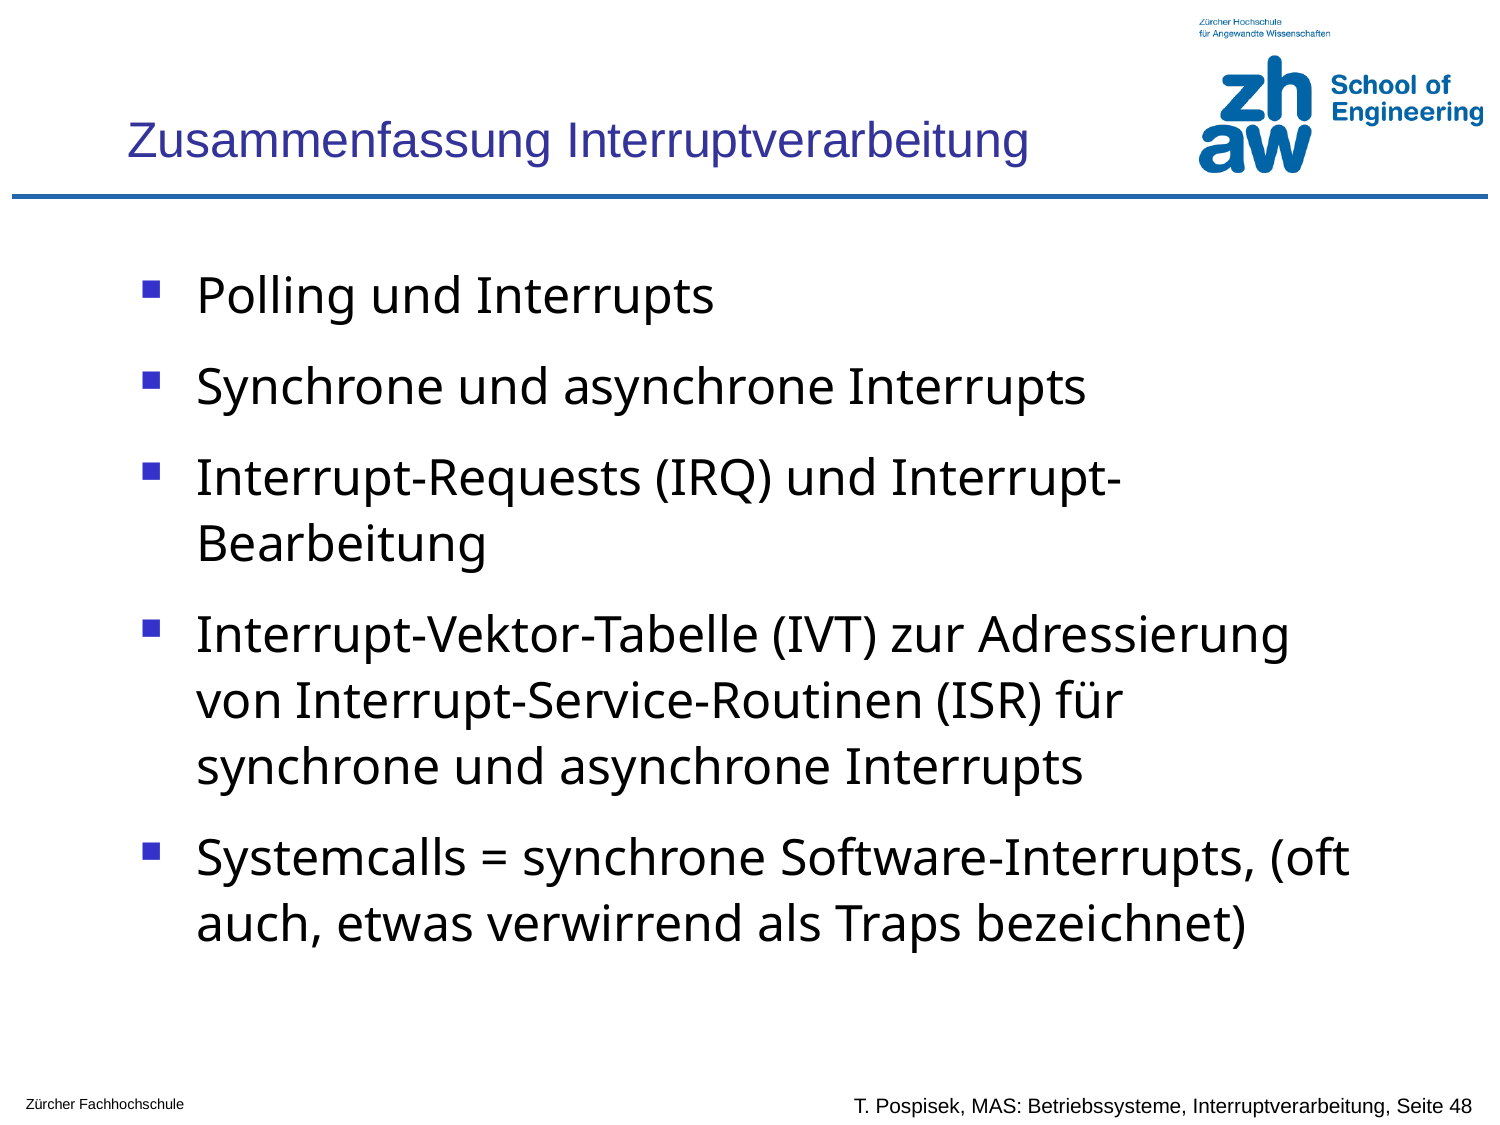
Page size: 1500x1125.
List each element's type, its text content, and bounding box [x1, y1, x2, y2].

picture [1199, 19, 1483, 173]
list Polling und Interrupts Synchrone und asynchrone Interrupts Interrupt-Requests (IRQ) und Interrupt-Bearbeitung Interrupt-Vektor-Tabelle (IVT) zur Adressierung von Interrupt-Service-Routinen (ISR) für synchrone und asynchrone Interrupts Systemcalls = synchrone Software-Interrupts, (oft auch, etwas verwirrend als Traps bezeichnet) [125, 249, 1388, 950]
title Zusammenfassung Interruptverarbeitung [112, 50, 1391, 175]
